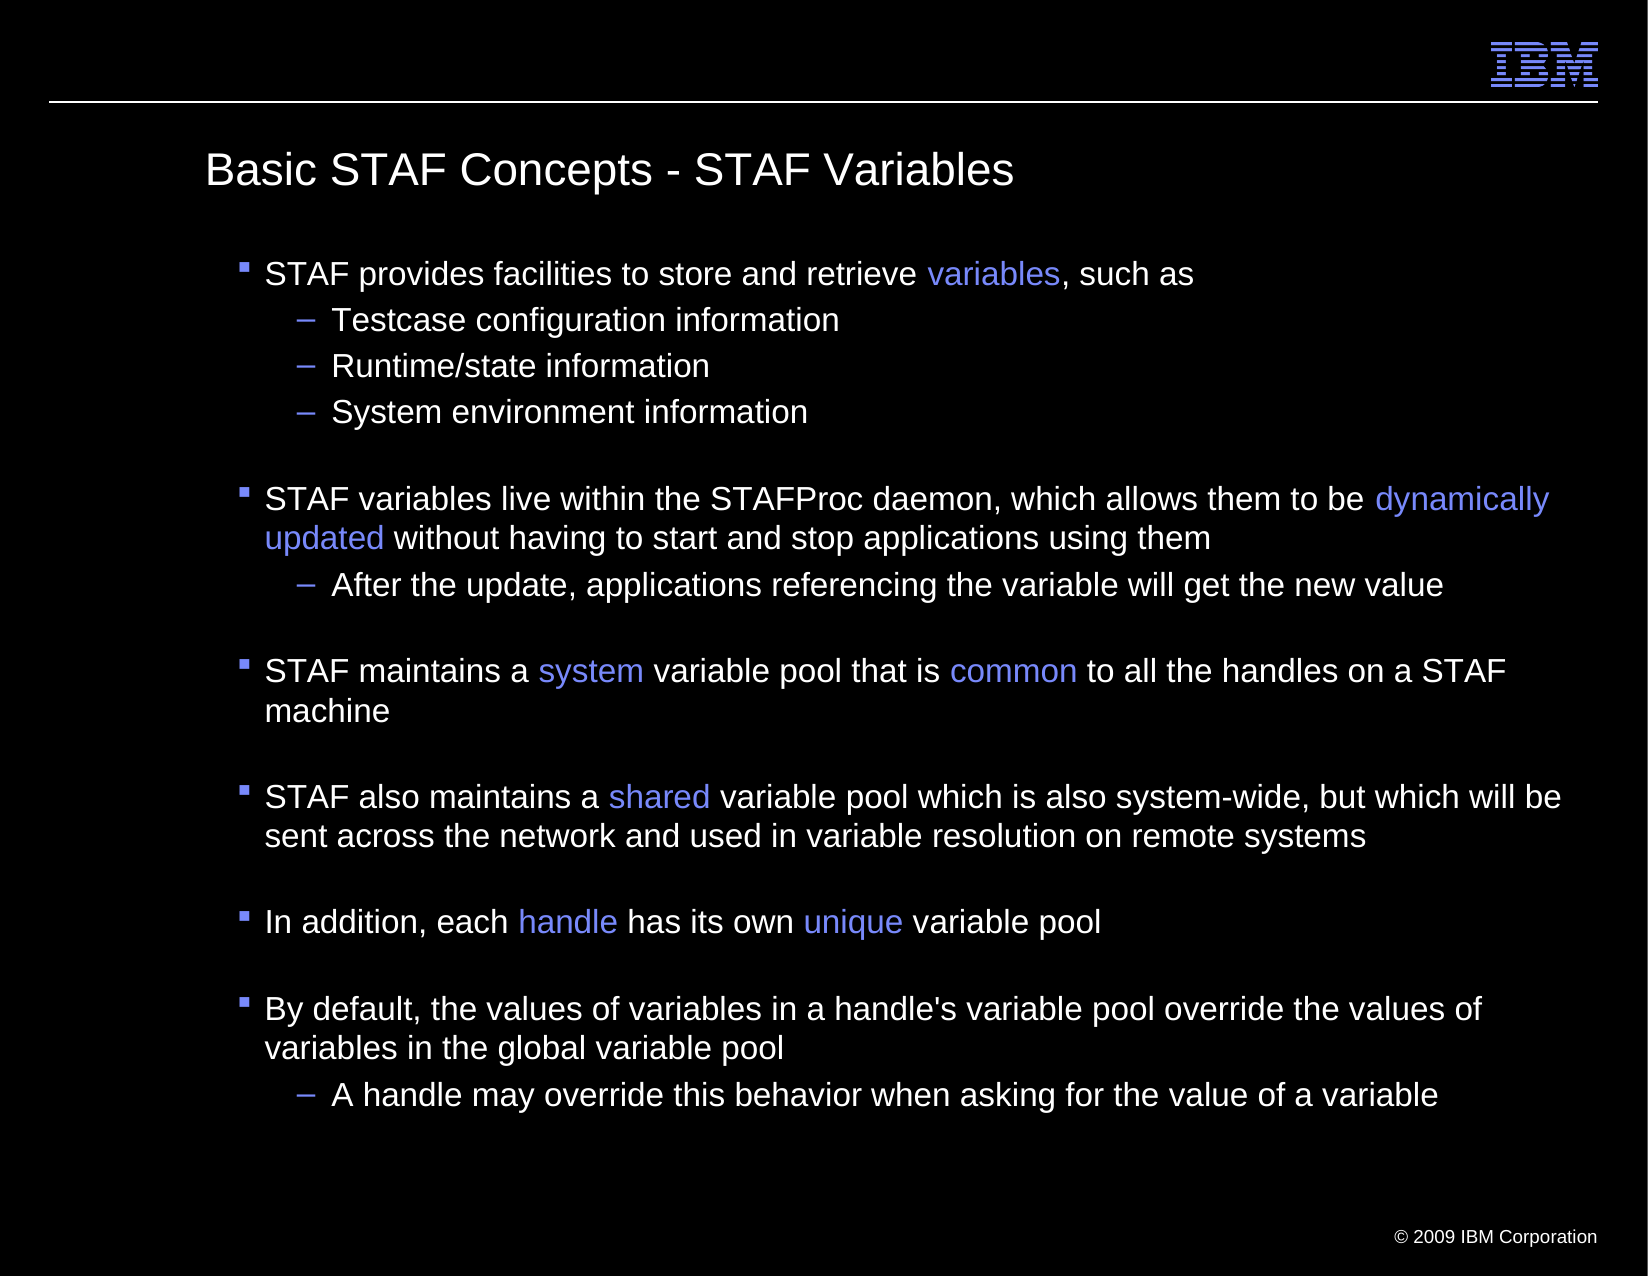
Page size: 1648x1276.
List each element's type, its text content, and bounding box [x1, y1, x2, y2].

picture [1491, 42, 1598, 87]
text_box STAF provides facilities to store and retrieve variables, such as Testcase configuration information Runtime/state information System environment information STAF variables live within the STAFProc daemon, which allows them to be dynamically updated without having to start and stop applications using them After the update, applications referencing the variable will get the new value STAF maintains a system variable pool that is common to all the handles on a STAF machine STAF also maintains a shared variable pool which is also system-wide, but which will be sent across the network and used in variable resolution on remote systems In addition, each handle has its own unique variable pool By default, the values of variables in a handle's variable pool override the values of variables in the global variable pool A handle may override this behavior when asking for the value of a variable [236, 252, 1620, 1113]
title Basic STAF Concepts - STAF Variables [188, 137, 1648, 231]
